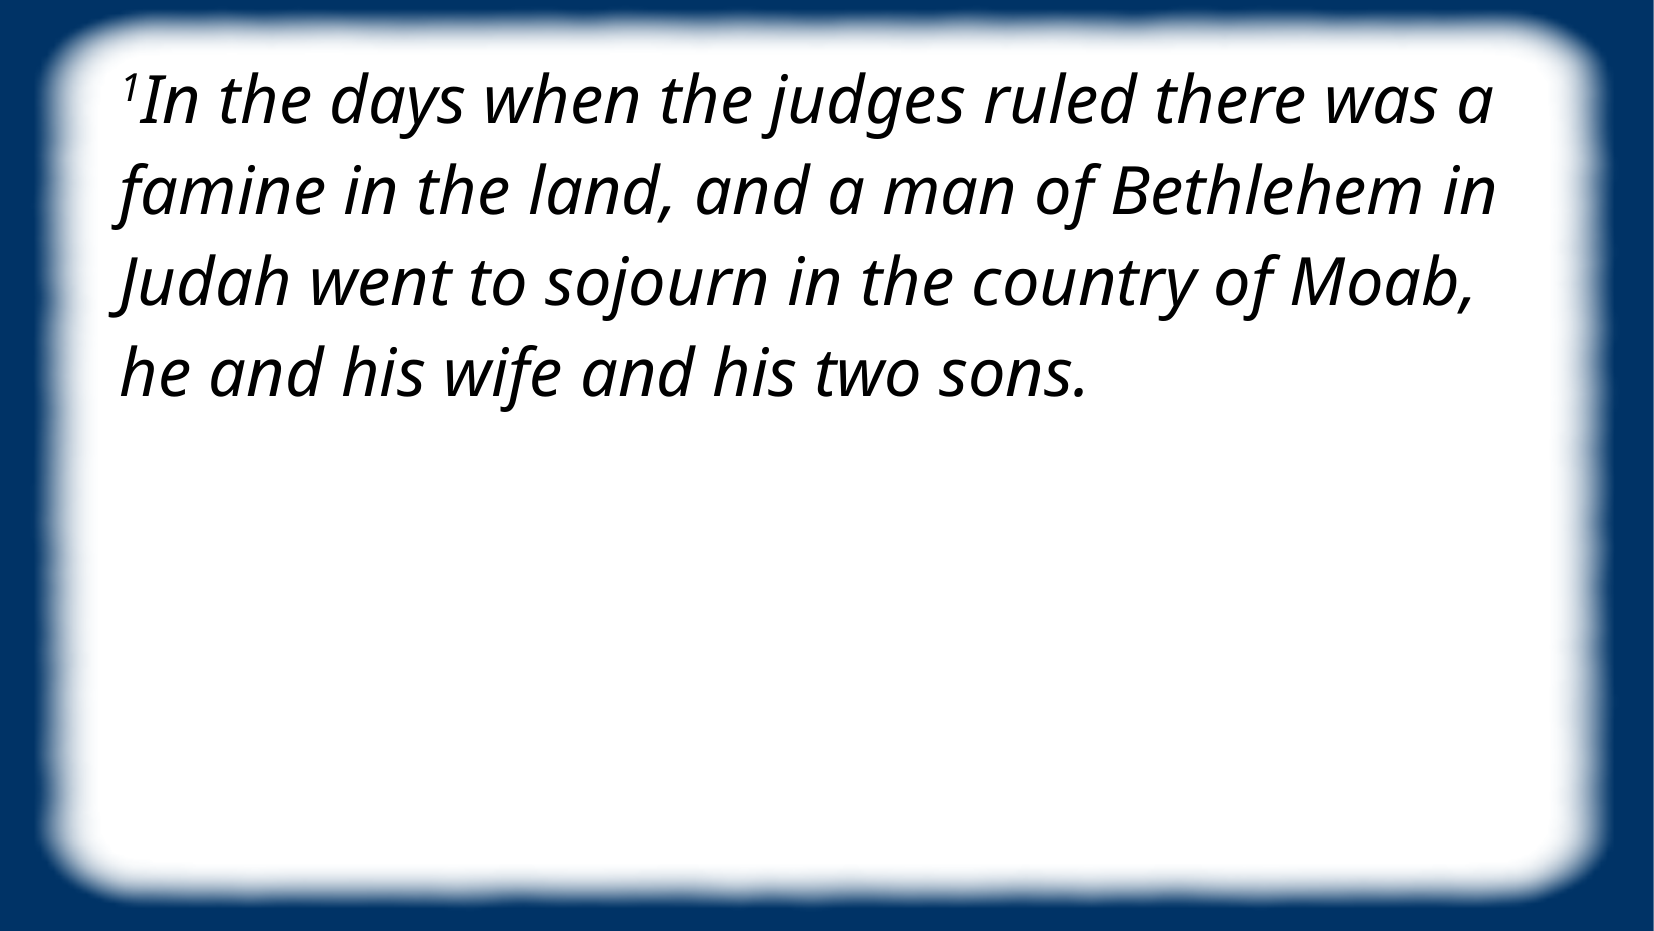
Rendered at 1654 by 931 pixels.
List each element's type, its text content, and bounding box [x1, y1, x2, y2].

picture [0, 0, 1654, 931]
text_box 1In the days when the judges ruled there was a famine in the land, and a man of Bethlehem in Judah went to sojourn in the country of Moab, he and his wife and his two sons. [105, 45, 1546, 415]
